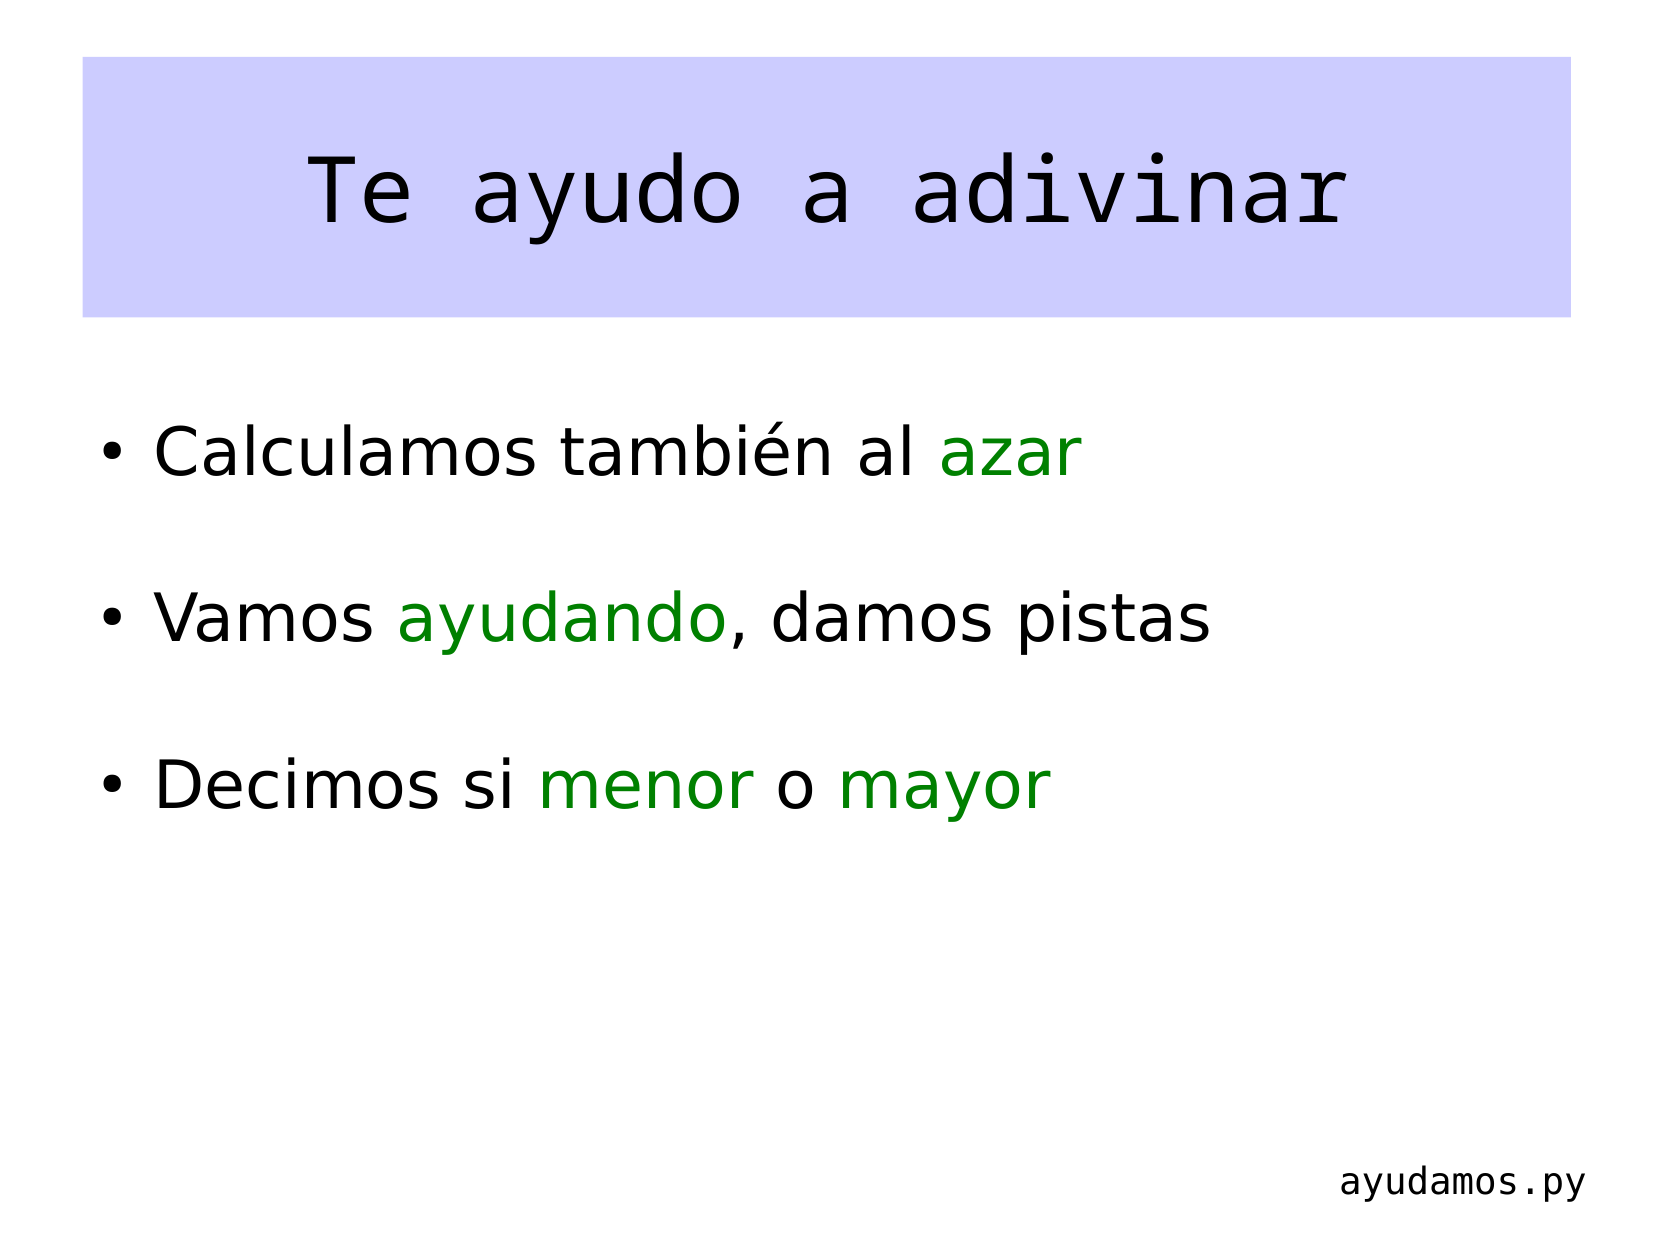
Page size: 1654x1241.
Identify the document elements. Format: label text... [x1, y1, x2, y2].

text_box ayudamos.py [1324, 1152, 1602, 1211]
list Calculamos también al azar Vamos ayudando, damos pistas Decimos si menor o mayor [82, 413, 1571, 1232]
title Te ayudo a adivinar [82, 56, 1571, 318]
